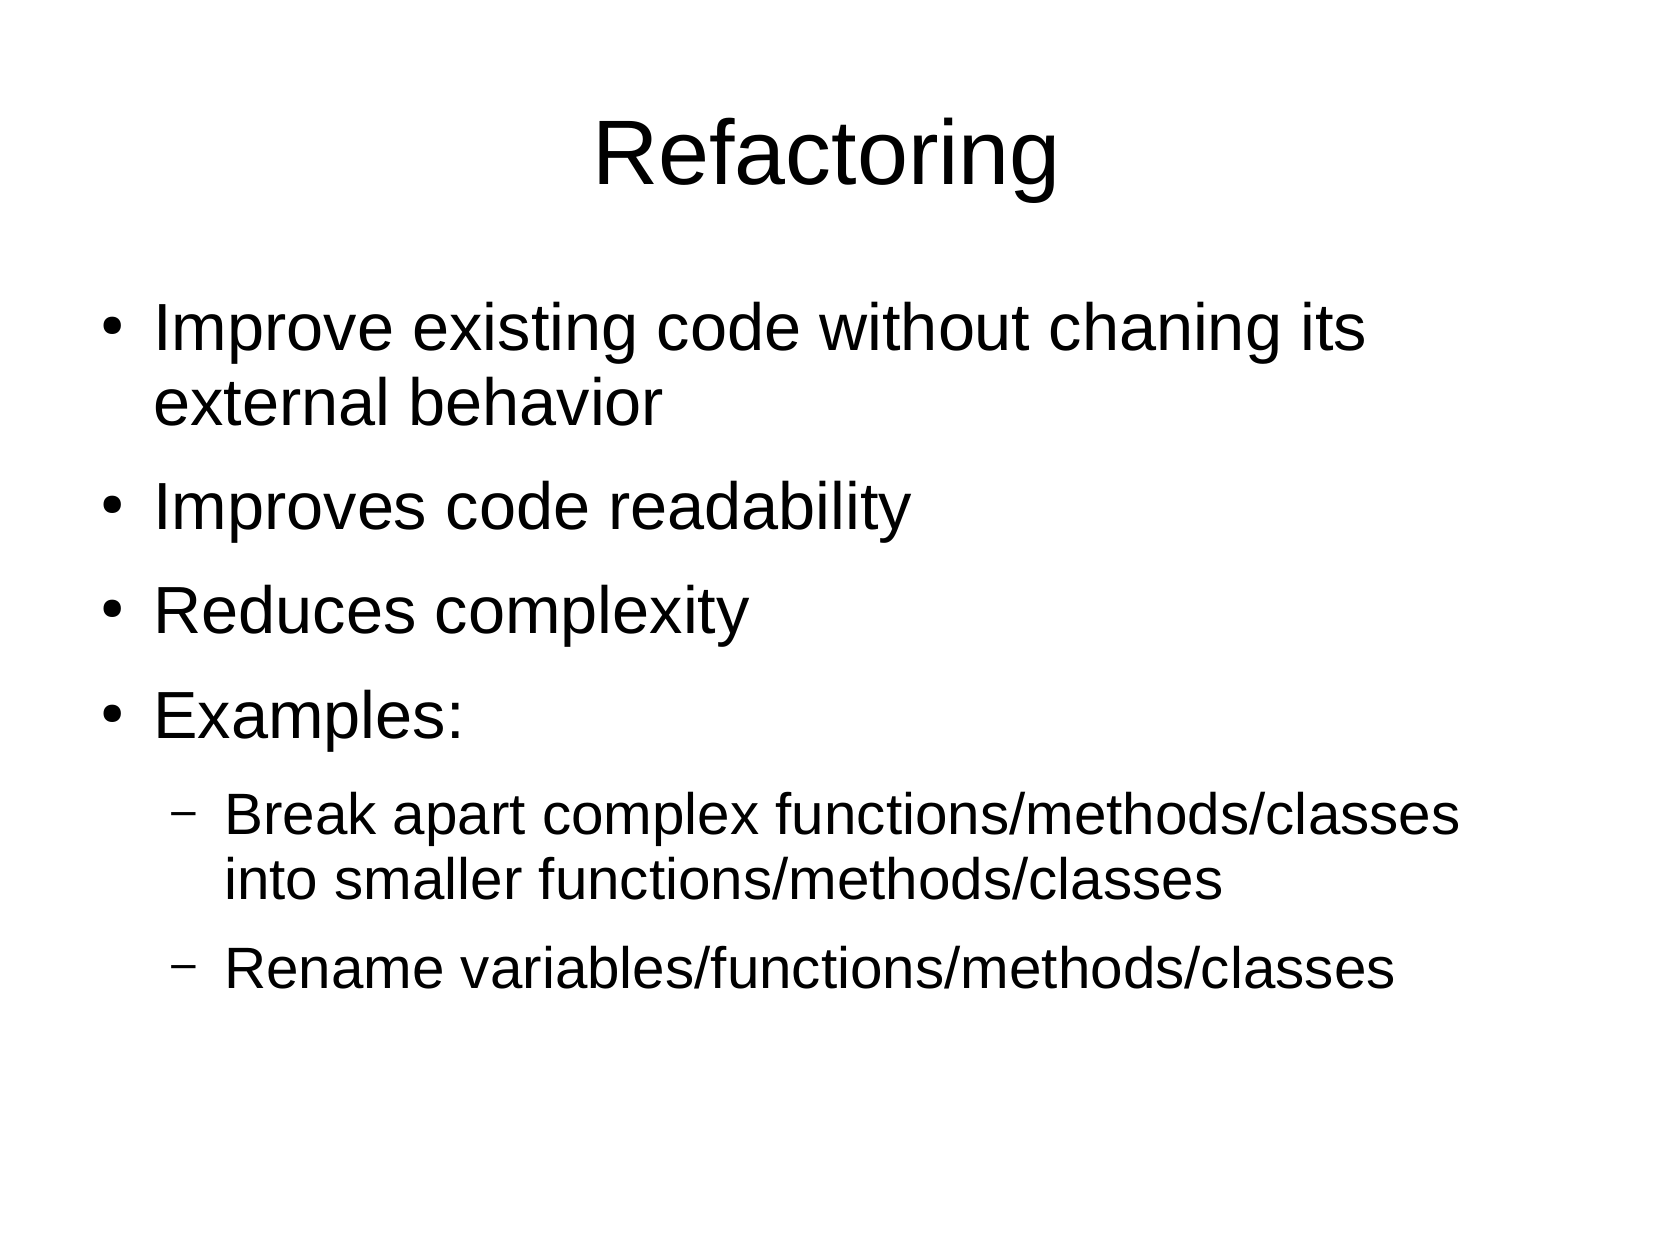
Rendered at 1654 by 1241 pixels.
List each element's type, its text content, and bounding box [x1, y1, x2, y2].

title Refactoring [82, 49, 1571, 257]
list Improve existing code without chaning its external behavior Improves code readability Reduces complexity Examples: Break apart complex functions/methods/classes into smaller functions/methods/classes Rename variables/functions/methods/classes [82, 290, 1571, 1010]
